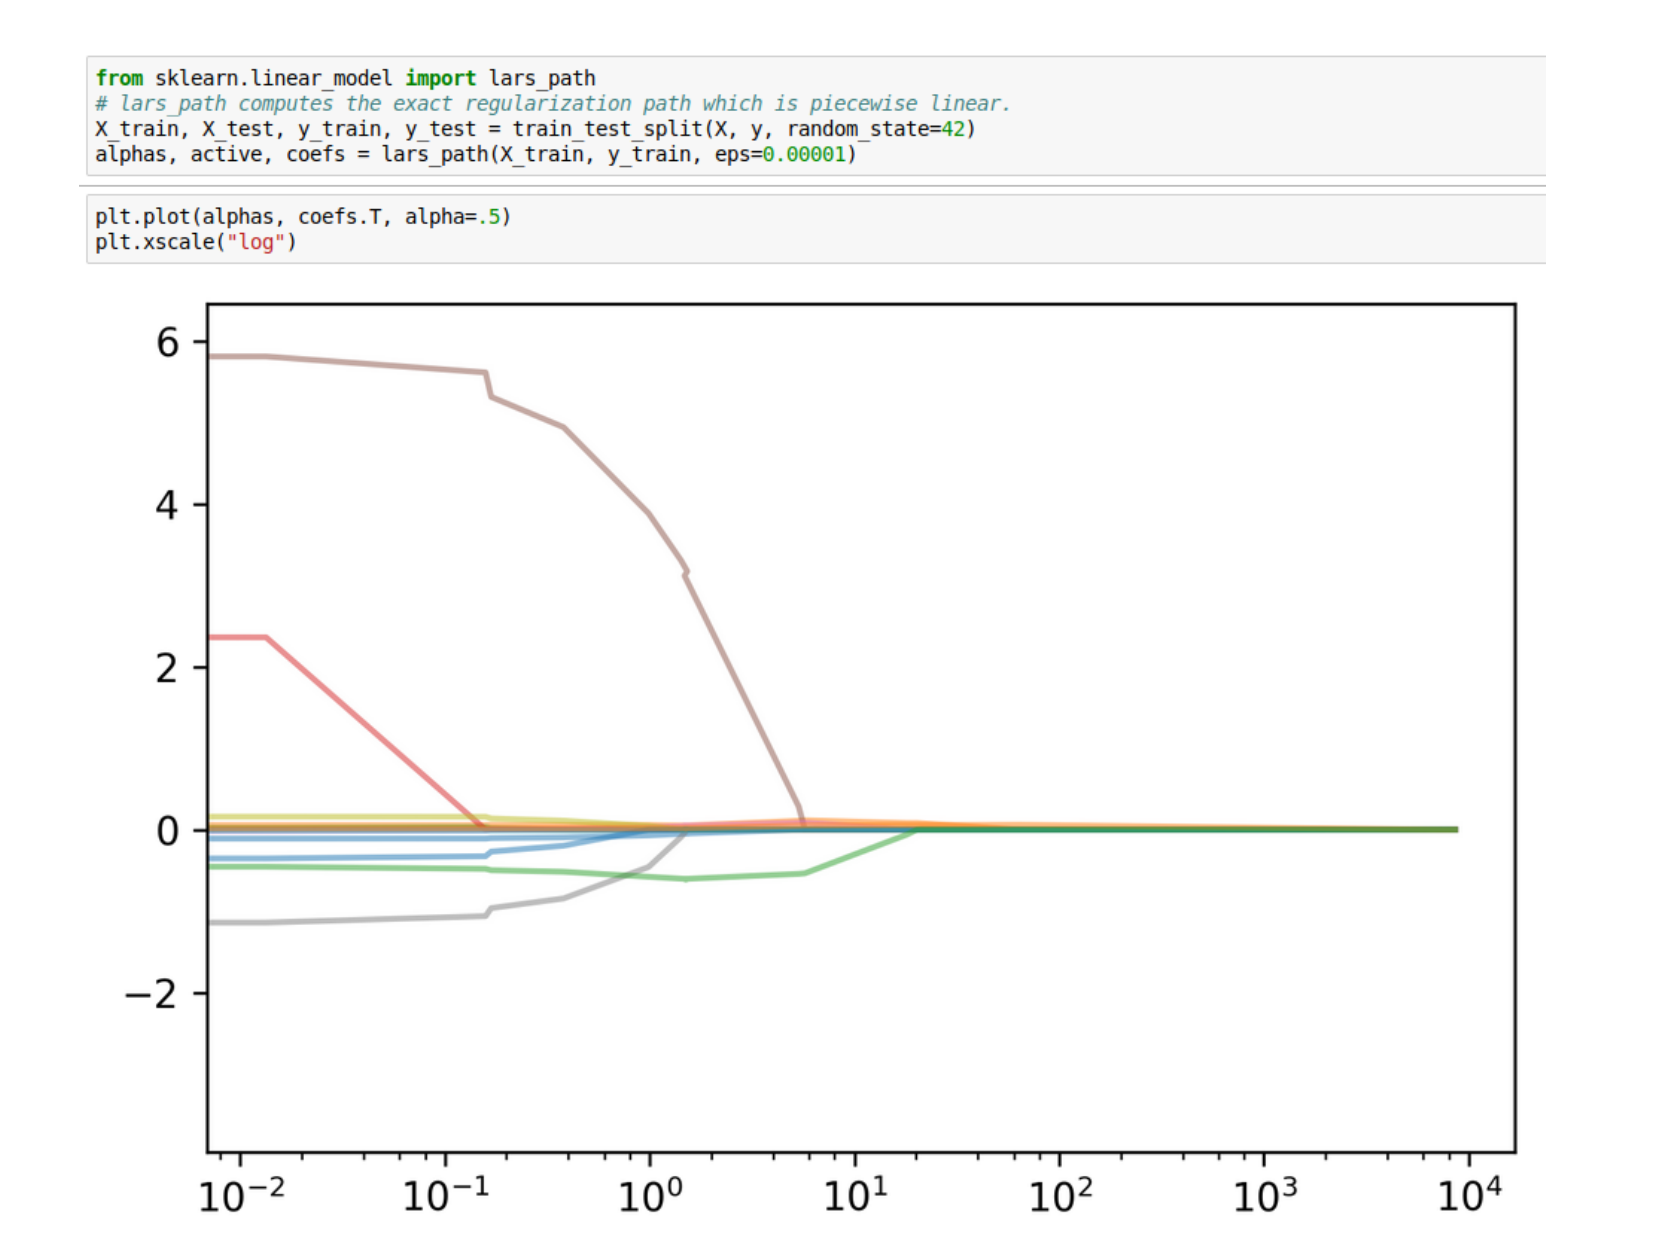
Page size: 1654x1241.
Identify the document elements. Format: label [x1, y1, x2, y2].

picture [79, 41, 1546, 1231]
